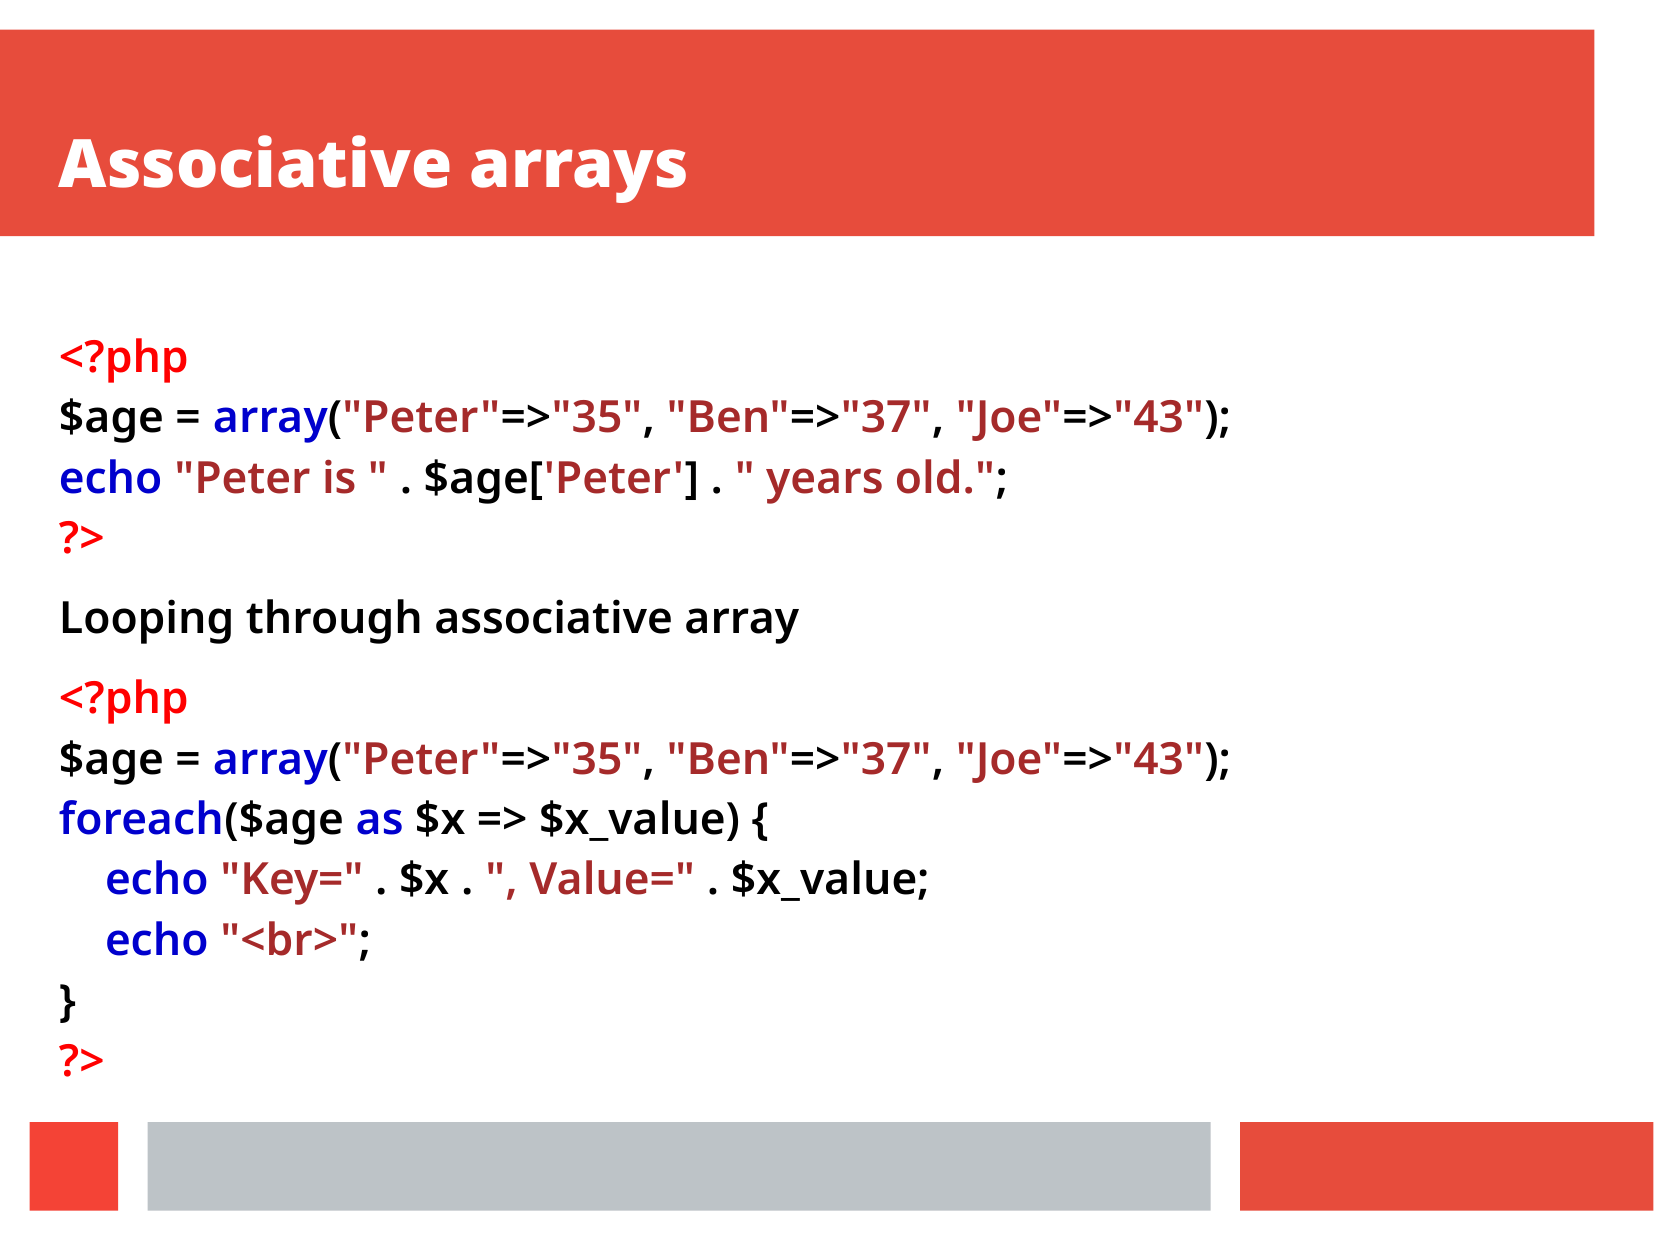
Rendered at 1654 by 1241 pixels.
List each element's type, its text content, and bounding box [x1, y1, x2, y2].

title Associative arrays [59, 59, 1595, 207]
list <?php $age = array("Peter"=>"35", "Ben"=>"37", "Joe"=>"43"); echo "Peter is " . $age['Peter'] . " years old."; ?> Looping through associative array <?php $age = array("Peter"=>"35", "Ben"=>"37", "Joe"=>"43"); foreach($age as $x => $x_value) { echo "Key=" . $x . ", Value=" . $x_value; echo "<br>"; } ?> [59, 324, 1565, 1093]
